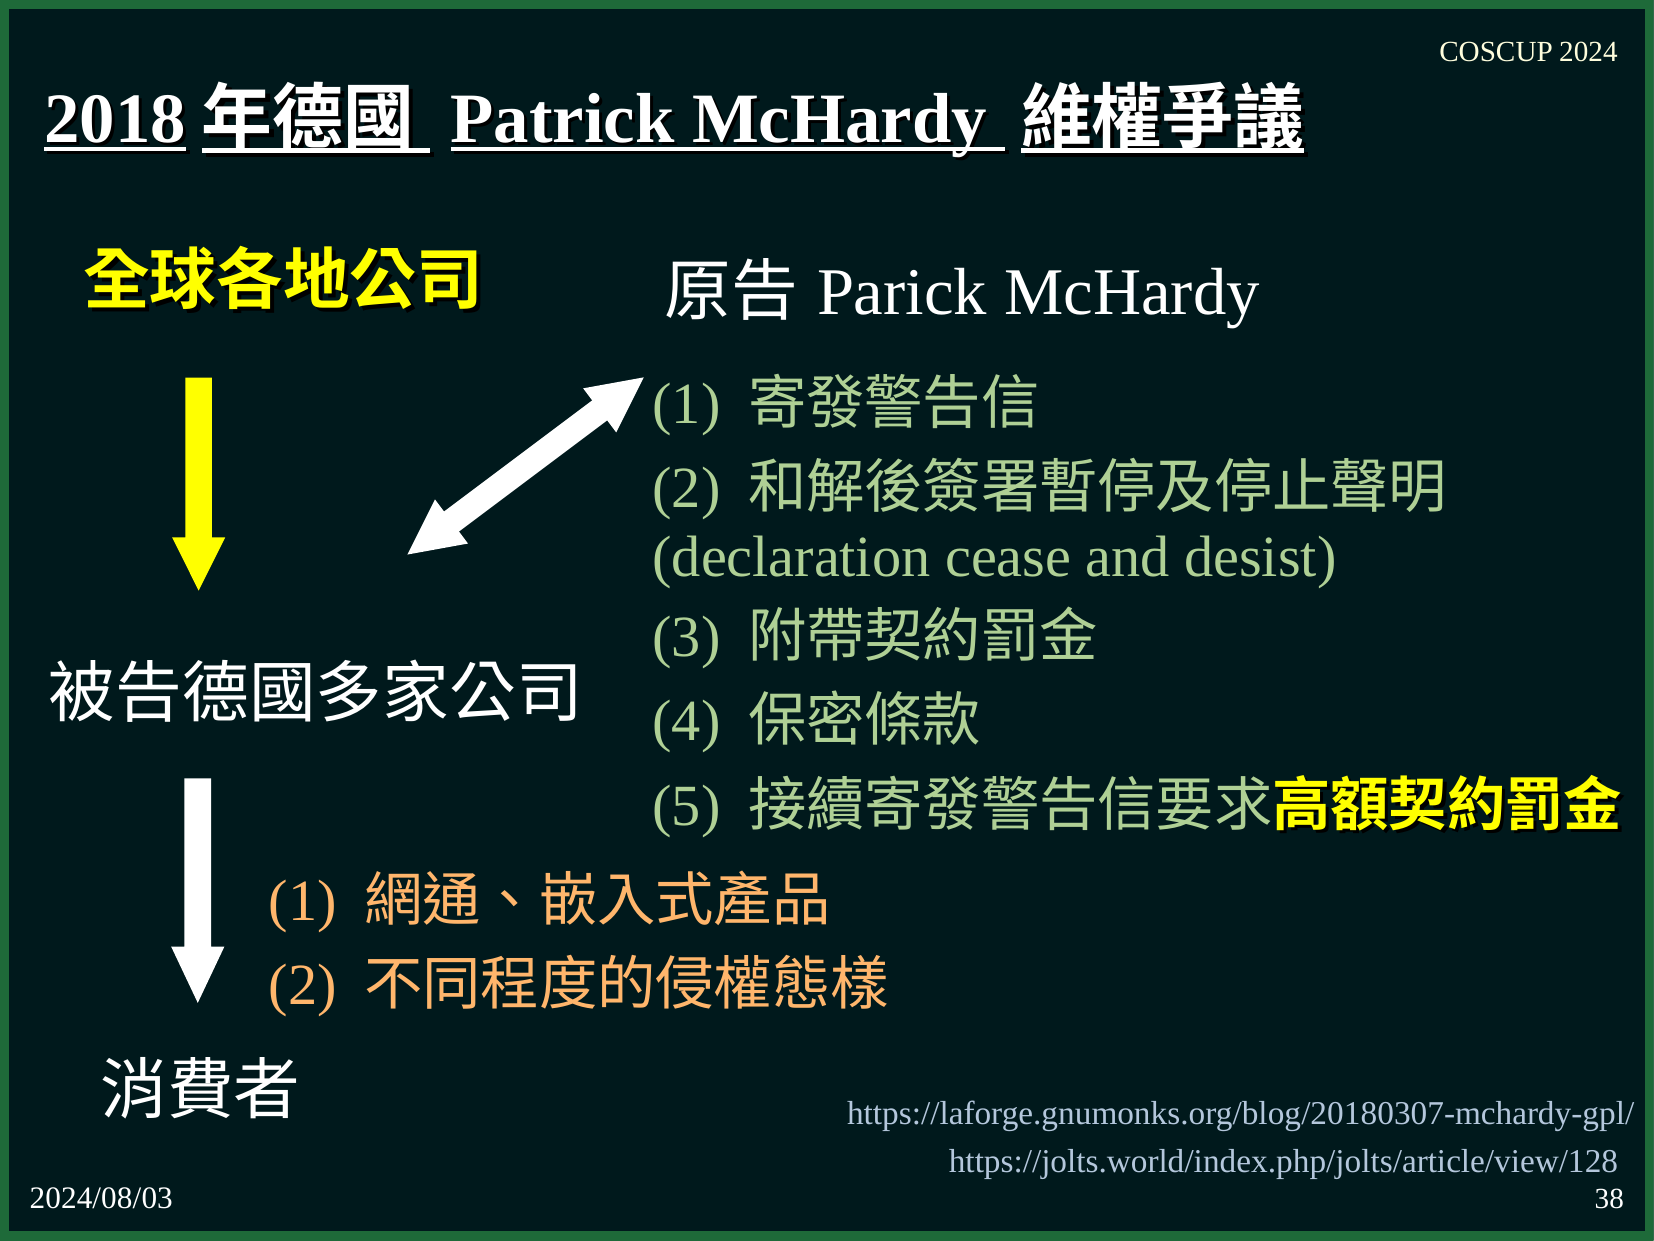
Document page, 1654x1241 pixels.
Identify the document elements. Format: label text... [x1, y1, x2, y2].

text_box https://laforge.gnumonks.org/blog/20180307-mchardy-gpl/ https://jolts.world/index.php/jolts/article/view/128 [106, 1094, 1636, 1181]
text_box (1) 寄發警告信 (2) 和解後簽署暫停及停止聲明 (declaration cease and desist) (3) 附帶契約罰金 (4) 保密條款 (5) 接續寄發警告信要求高額契約罰金 [637, 348, 1654, 850]
text_box 全球各地公司 [23, 218, 544, 349]
text_box [171, 778, 225, 1003]
text_box 2018年德國 Patrick McHardy 維權爭議 [29, 53, 1625, 171]
text_box 被告德國多家公司 [17, 631, 615, 743]
text_box (1) 網通、嵌入式產品 (2) 不同程度的侵權態樣 [253, 845, 1329, 1046]
text_box 原告Parick McHardy [525, 229, 1400, 342]
text_box 消費者 [0, 1028, 426, 1140]
text_box [172, 377, 226, 591]
